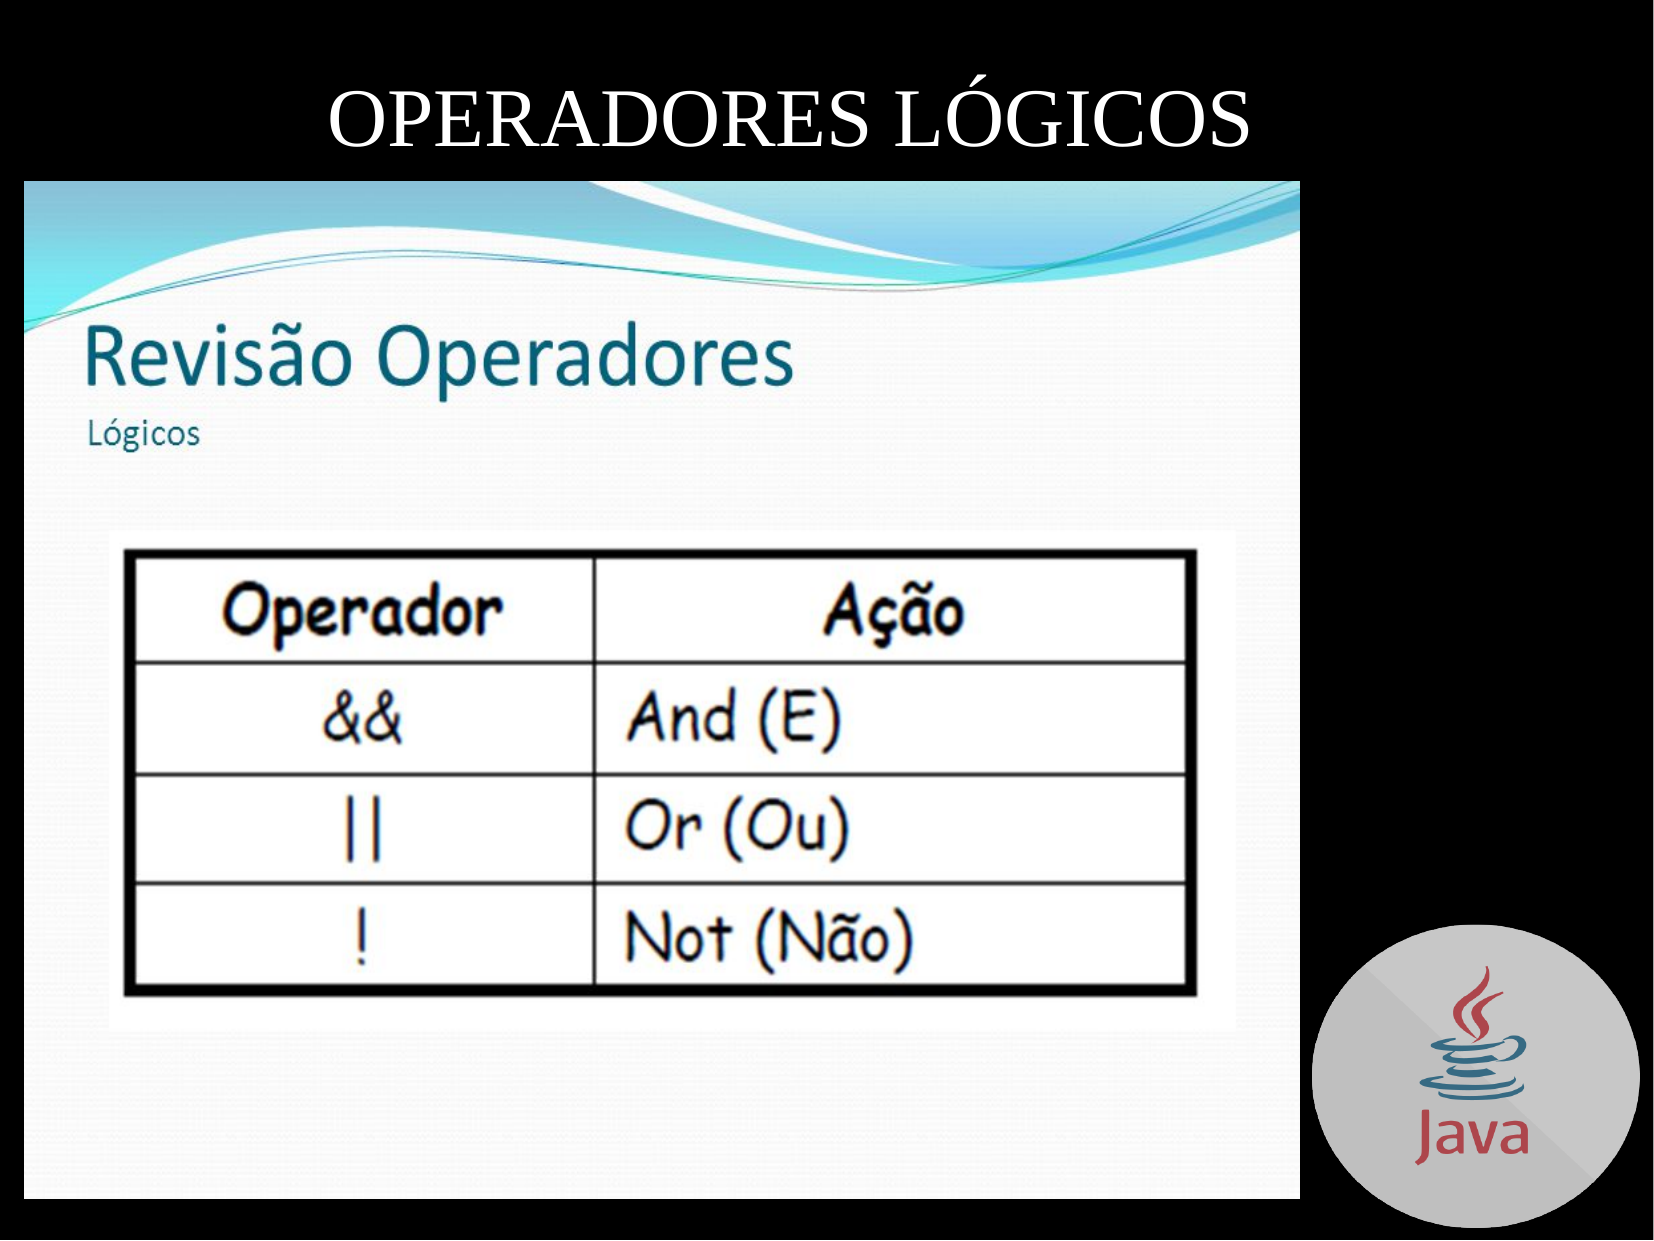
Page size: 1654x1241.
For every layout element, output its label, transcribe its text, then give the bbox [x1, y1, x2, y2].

picture [24, 181, 1654, 1241]
text_box OPERADORES LÓGICOS [312, 64, 1269, 172]
